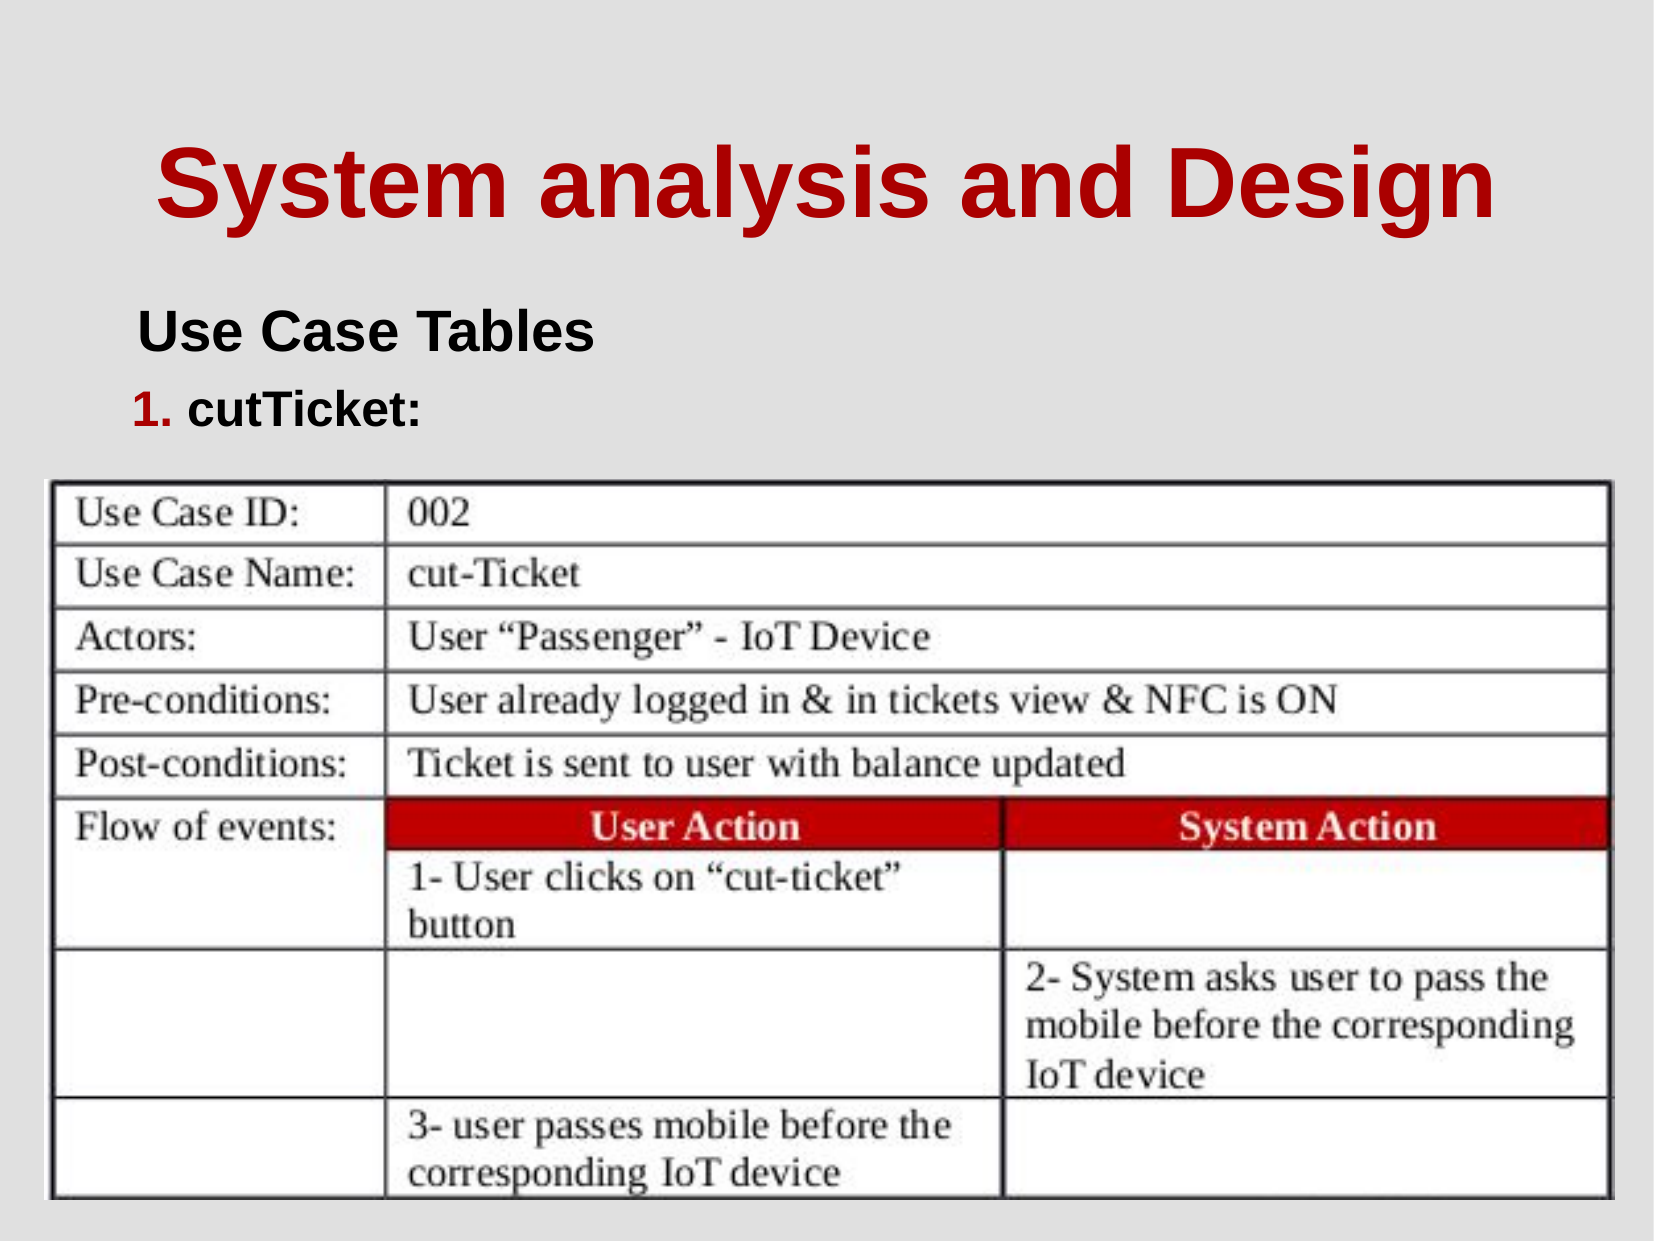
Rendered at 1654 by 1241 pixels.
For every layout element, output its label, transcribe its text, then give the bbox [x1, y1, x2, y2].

text_box System analysis and Design [140, 120, 1514, 247]
text_box 1. cutTicket: [116, 373, 897, 454]
picture [0, 0, 1654, 1241]
text_box Use Case Tables [122, 290, 903, 371]
